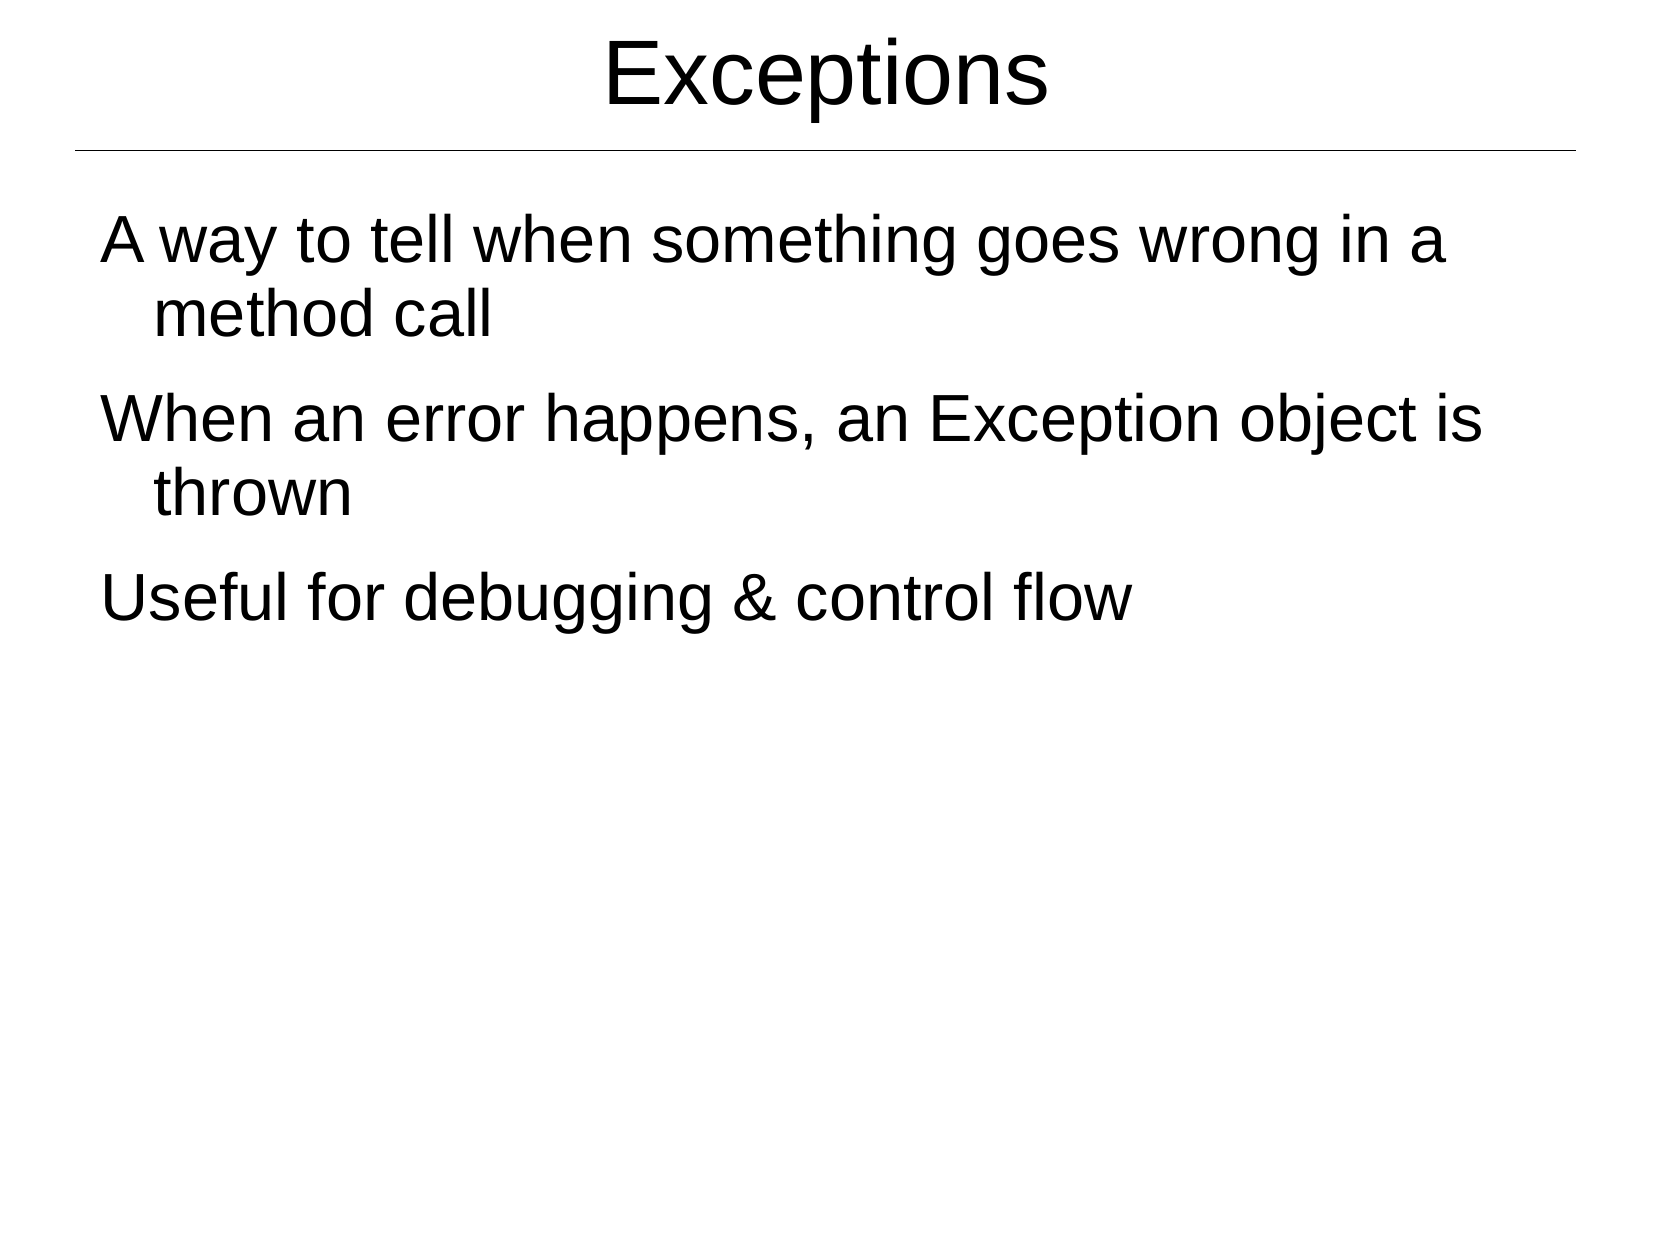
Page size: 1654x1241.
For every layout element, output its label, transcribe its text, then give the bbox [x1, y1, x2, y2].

list A way to tell when something goes wrong in a method call When an error happens, an Exception object is thrown Useful for debugging & control flow [82, 201, 1571, 1006]
title Exceptions [82, 3, 1571, 143]
